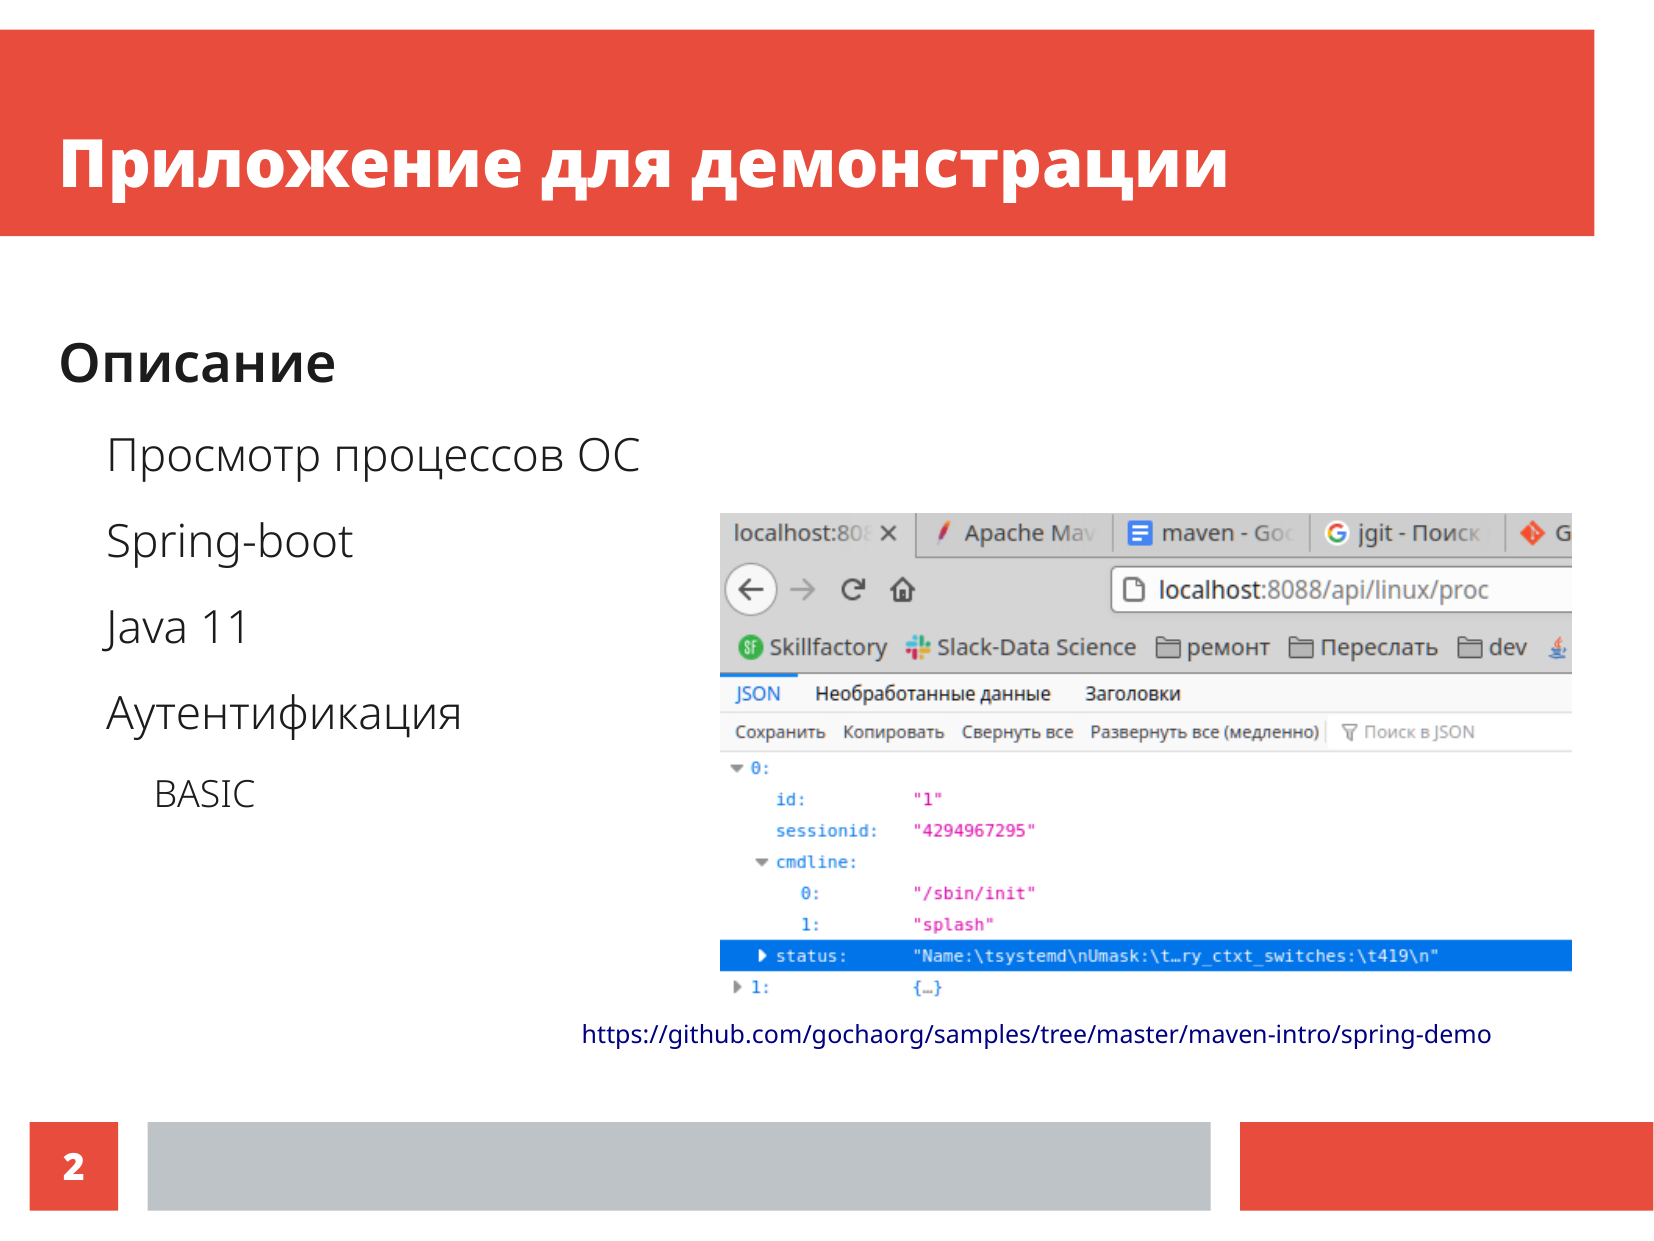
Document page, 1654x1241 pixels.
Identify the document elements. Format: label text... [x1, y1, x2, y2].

text_box https://github.com/gochaorg/samples/tree/master/maven-intro/spring-demo [566, 1009, 1560, 1060]
list Описание Просмотр процессов ОС Spring-boot Java 11 Аутентификация BASIC [59, 324, 745, 1093]
title Приложение для демонстрации [59, 59, 1595, 207]
picture [720, 513, 1572, 1009]
